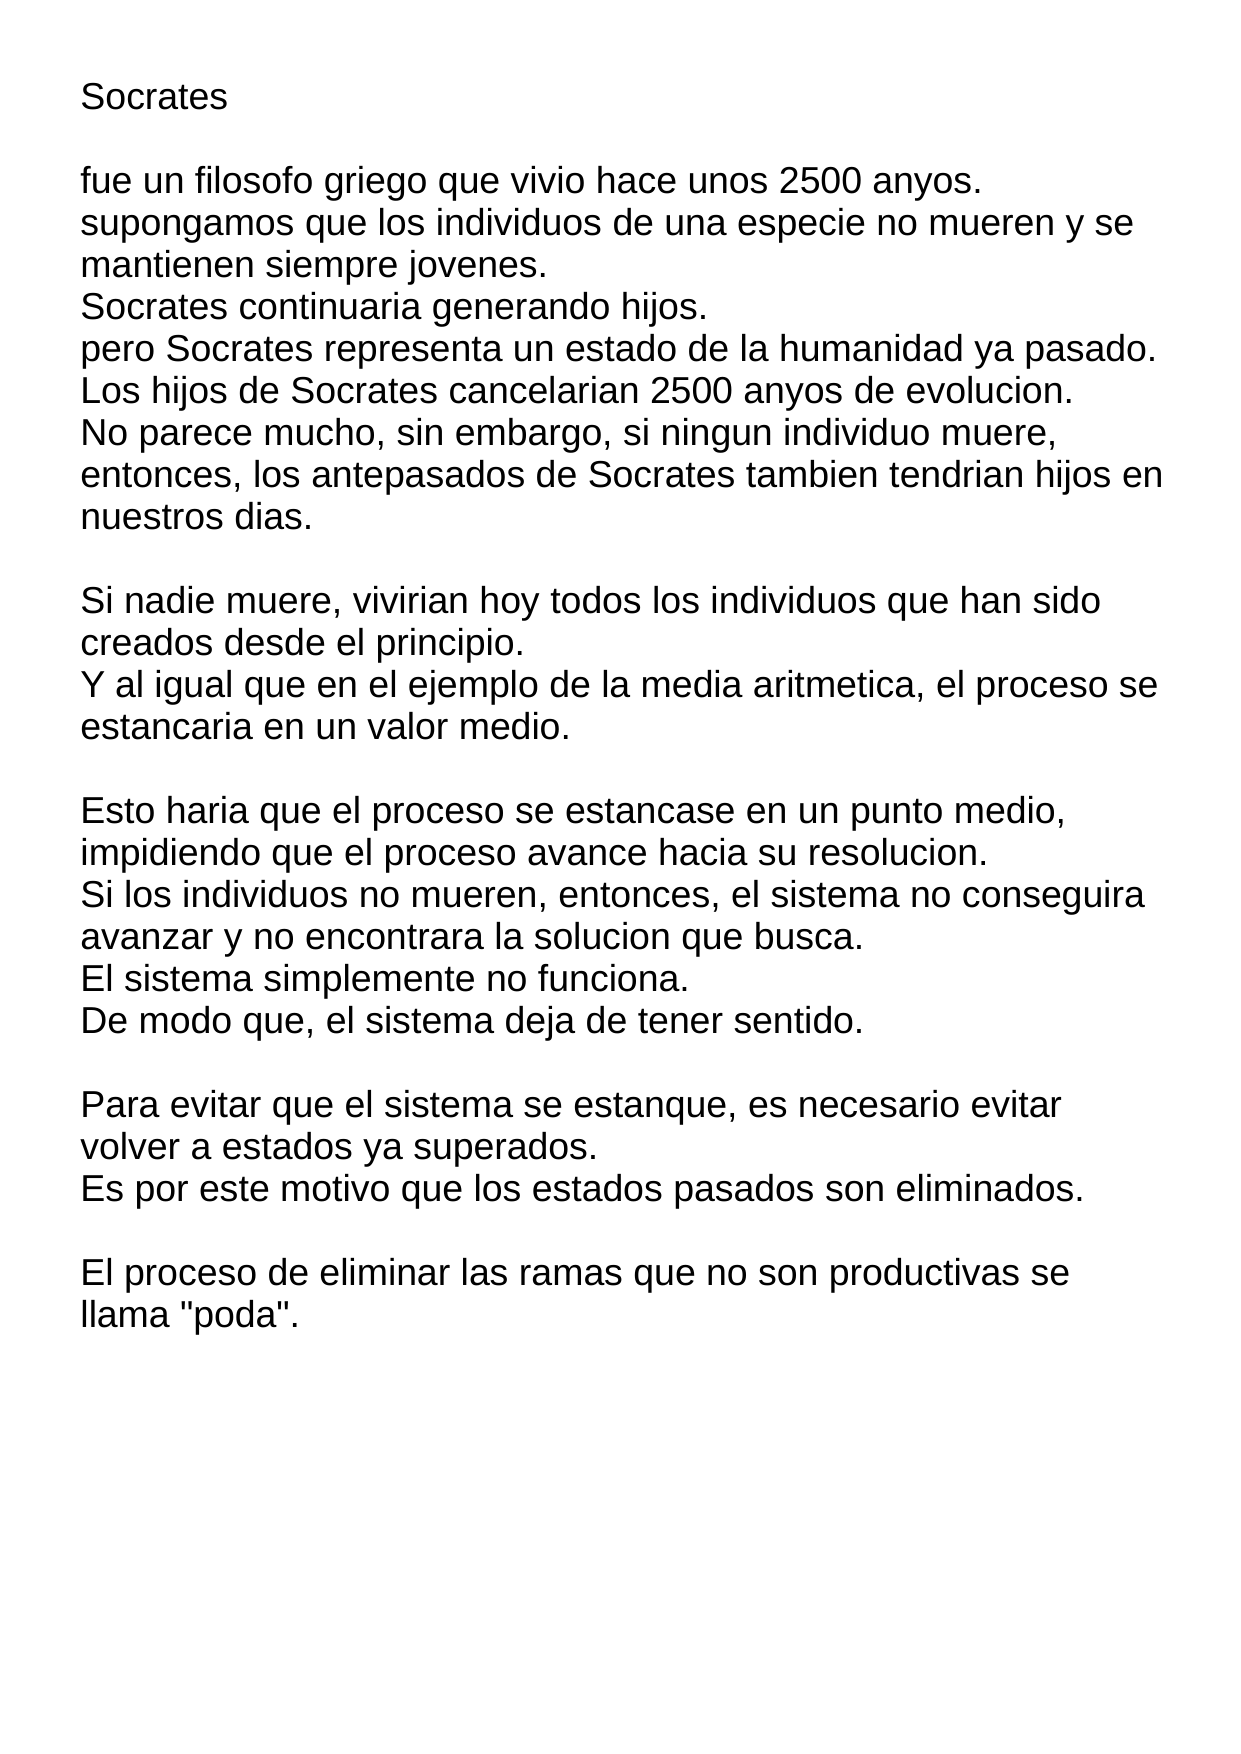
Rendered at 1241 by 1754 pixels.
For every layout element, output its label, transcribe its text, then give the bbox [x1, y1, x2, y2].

text_box Socrates fue un filosofo griego que vivio hace unos 2500 anyos. supongamos que los individuos de una especie no mueren y se mantienen siempre jovenes. Socrates continuaria generando hijos. pero Socrates representa un estado de la humanidad ya pasado. Los hijos de Socrates cancelarian 2500 anyos de evolucion. No parece mucho, sin embargo, si ningun individuo muere, entonces, los antepasados de Socrates tambien tendrian hijos en nuestros dias. Si nadie muere, vivirian hoy todos los individuos que han sido creados desde el principio. Y al igual que en el ejemplo de la media aritmetica, el proceso se estancaria en un valor medio. Esto haria que el proceso se estancase en un punto medio, impidiendo que el proceso avance hacia su resolucion. Si los individuos no mueren, entonces, el sistema no conseguira avanzar y no encontrara la solucion que busca. El sistema simplemente no funciona. De modo que, el sistema deja de tener sentido. Para evitar que el sistema se estanque, es necesario evitar volver a estados ya superados. Es por este motivo que los estados pasados son eliminados. El proceso de eliminar las ramas que no son productivas se llama "poda". [65, 68, 1182, 1343]
